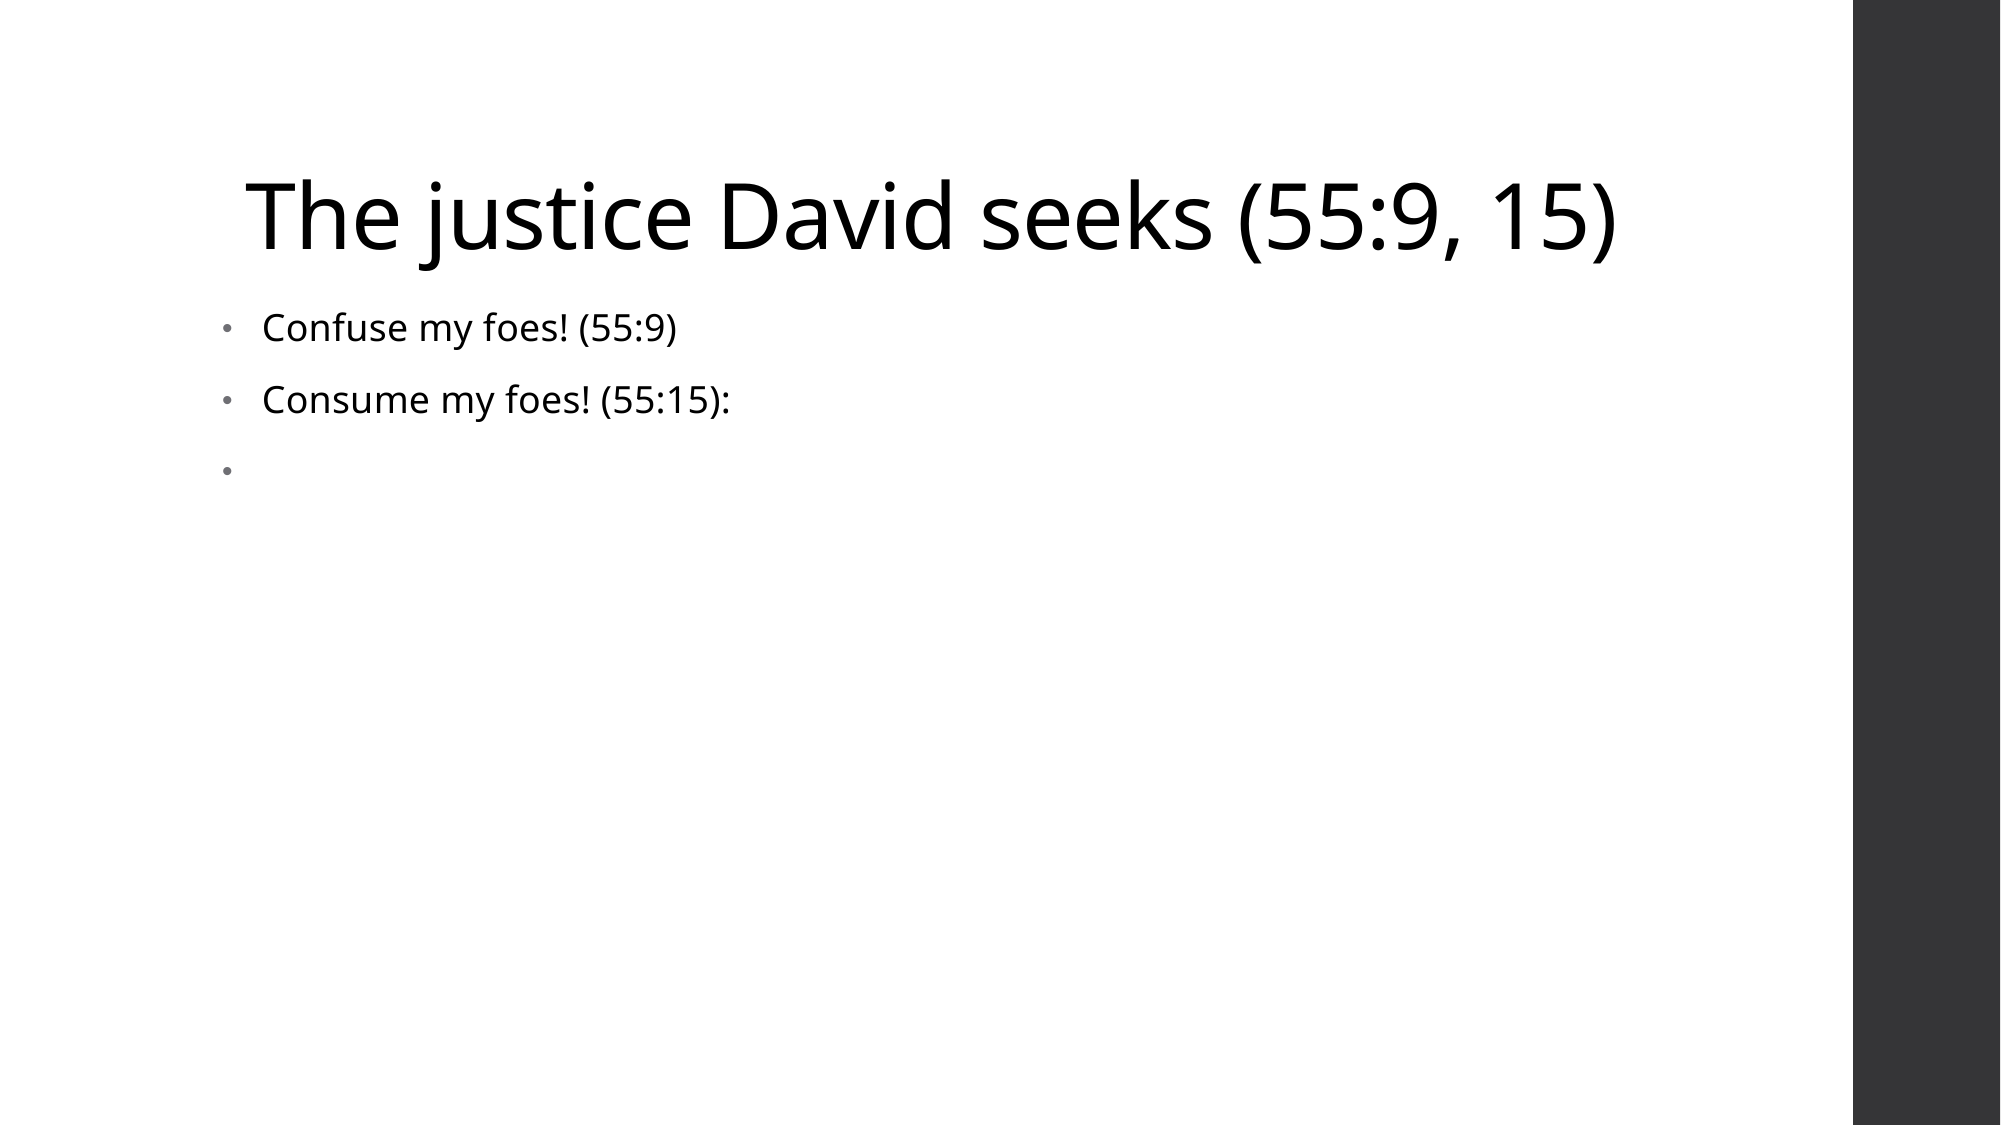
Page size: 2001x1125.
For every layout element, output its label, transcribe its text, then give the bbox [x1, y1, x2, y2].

list Confuse my foes! (55:9) Consume my foes! (55:15): [206, 299, 1617, 1014]
title The justice David seeks (55:9, 15) [206, 60, 1797, 278]
